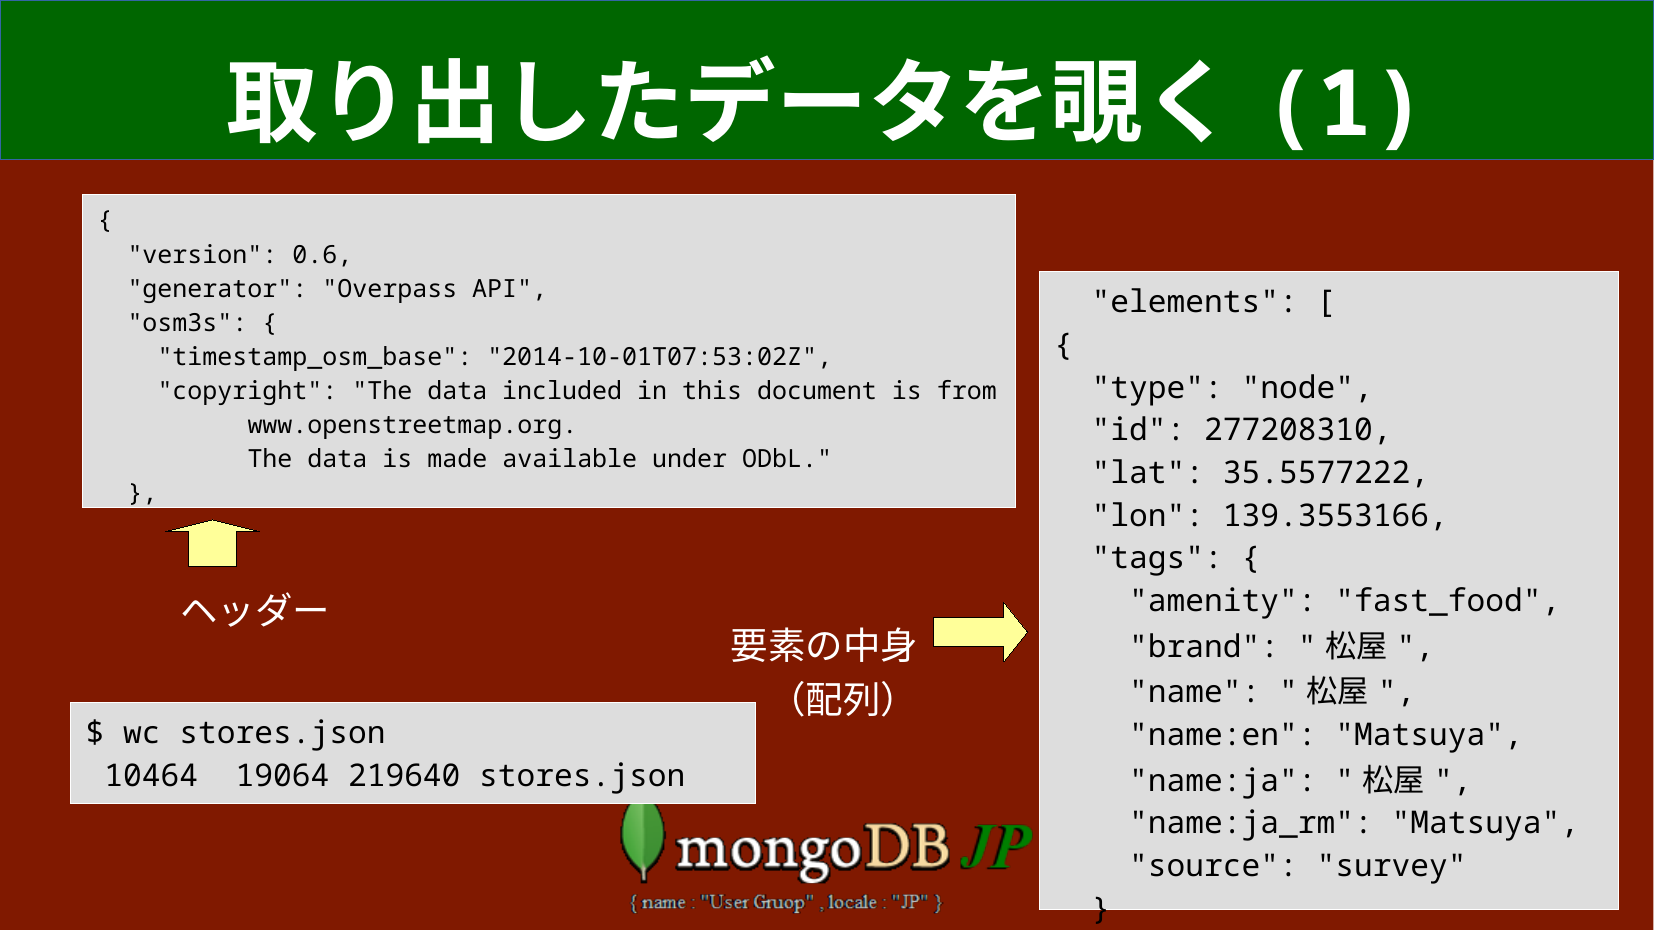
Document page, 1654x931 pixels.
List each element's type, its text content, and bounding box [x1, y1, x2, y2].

text_box $ wc stores.json 10464 19064 219640 stores.json [70, 702, 756, 804]
picture [616, 784, 1047, 931]
text_box 要素の中身 （配列） [637, 608, 934, 699]
text_box ヘッダー [165, 573, 461, 626]
text_box { "version": 0.6, "generator": "Overpass API", "osm3s": { "timestamp_osm_base": "2014-10-01T07:53:02Z", "copyright": "The data included in this document is from www.openstreetmap.org. The data is made available under ODbL." }, [82, 194, 1016, 508]
text_box [934, 602, 1028, 662]
text_box "elements": [ { "type": "node", "id": 277208310, "lat": 35.5577222, "lon": 139.3553166, "tags": { "amenity": "fast_food", "brand": "松屋", "name": "松屋", "name:en": "Matsuya", "name:ja": "松屋", "name:ja_rm": "Matsuya", "source": "survey" } }, … [1039, 271, 1619, 910]
title 取り出したデータを覗く(1) [82, 37, 1571, 156]
text_box [165, 519, 260, 567]
